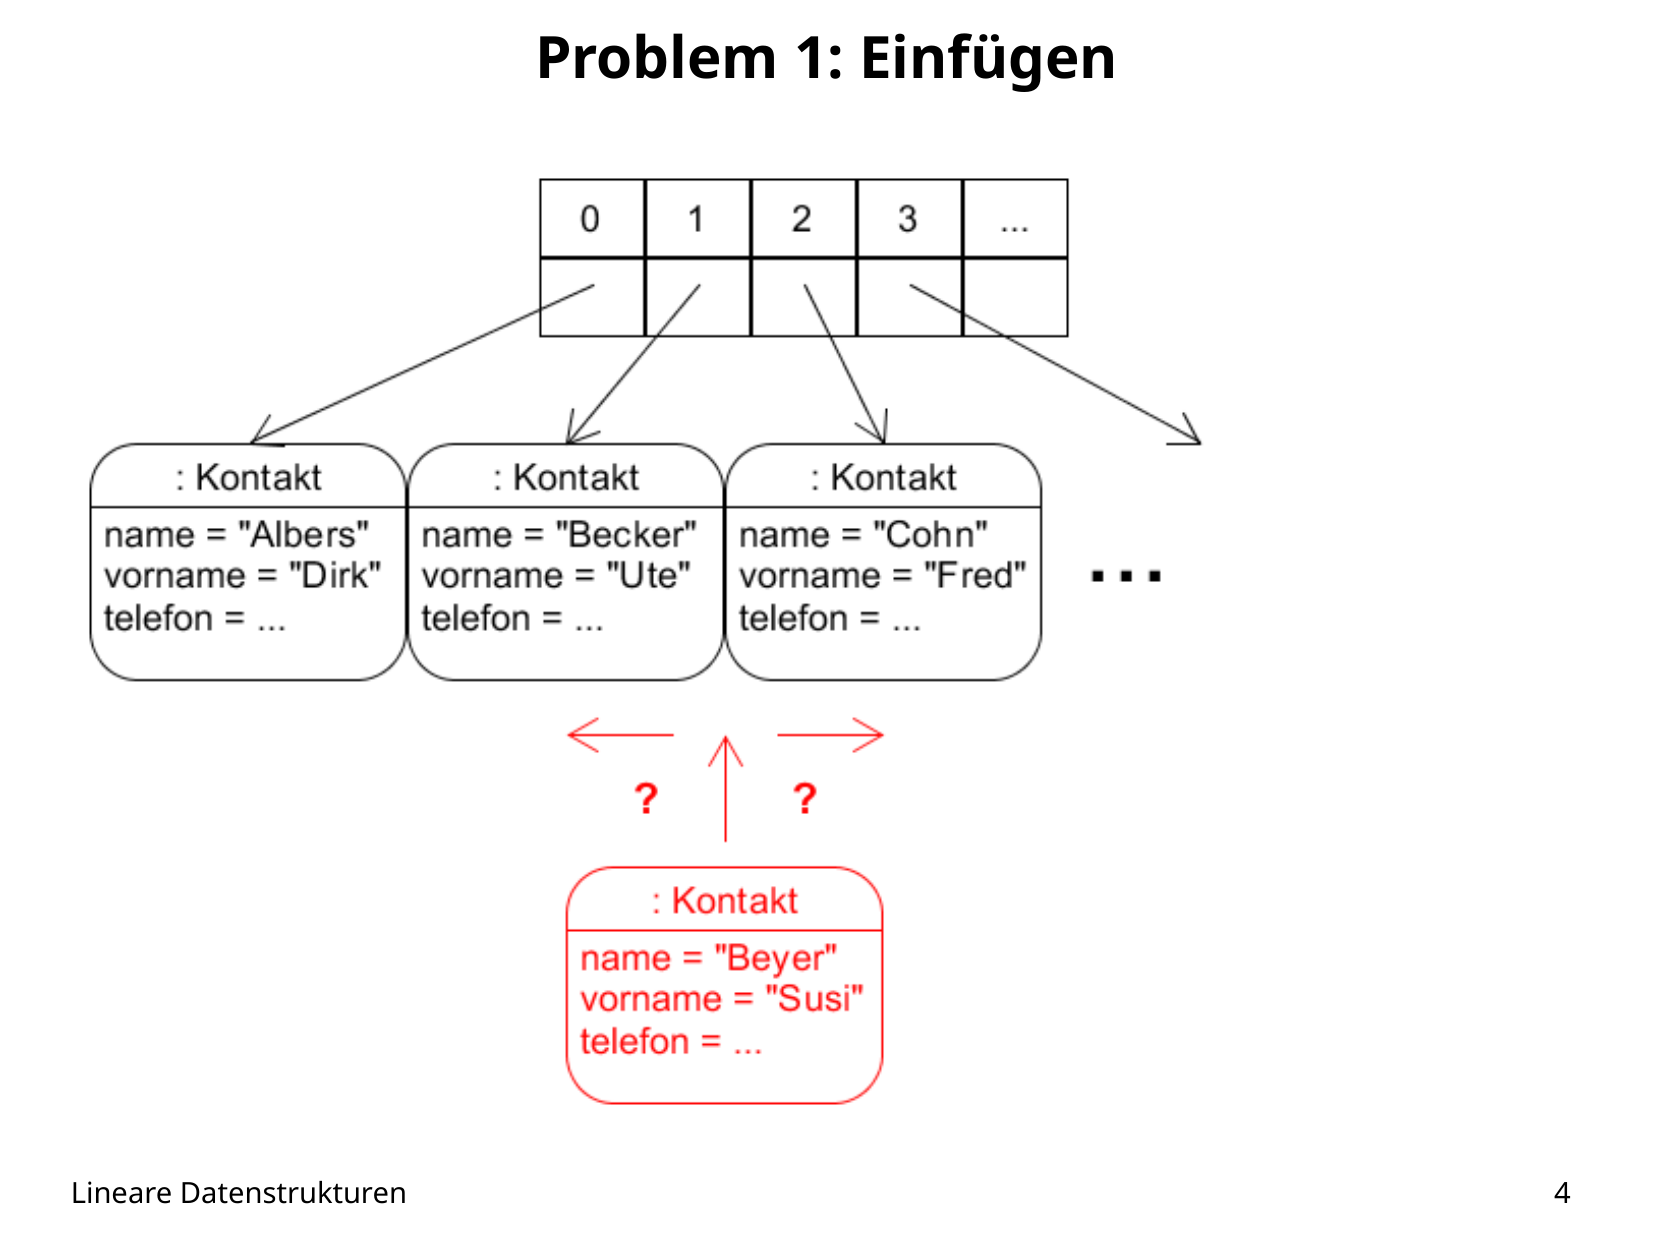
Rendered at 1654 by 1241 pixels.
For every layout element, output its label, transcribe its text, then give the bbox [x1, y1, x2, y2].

picture [88, 177, 1521, 1107]
title Problem 1: Einfügen [0, 5, 1654, 107]
